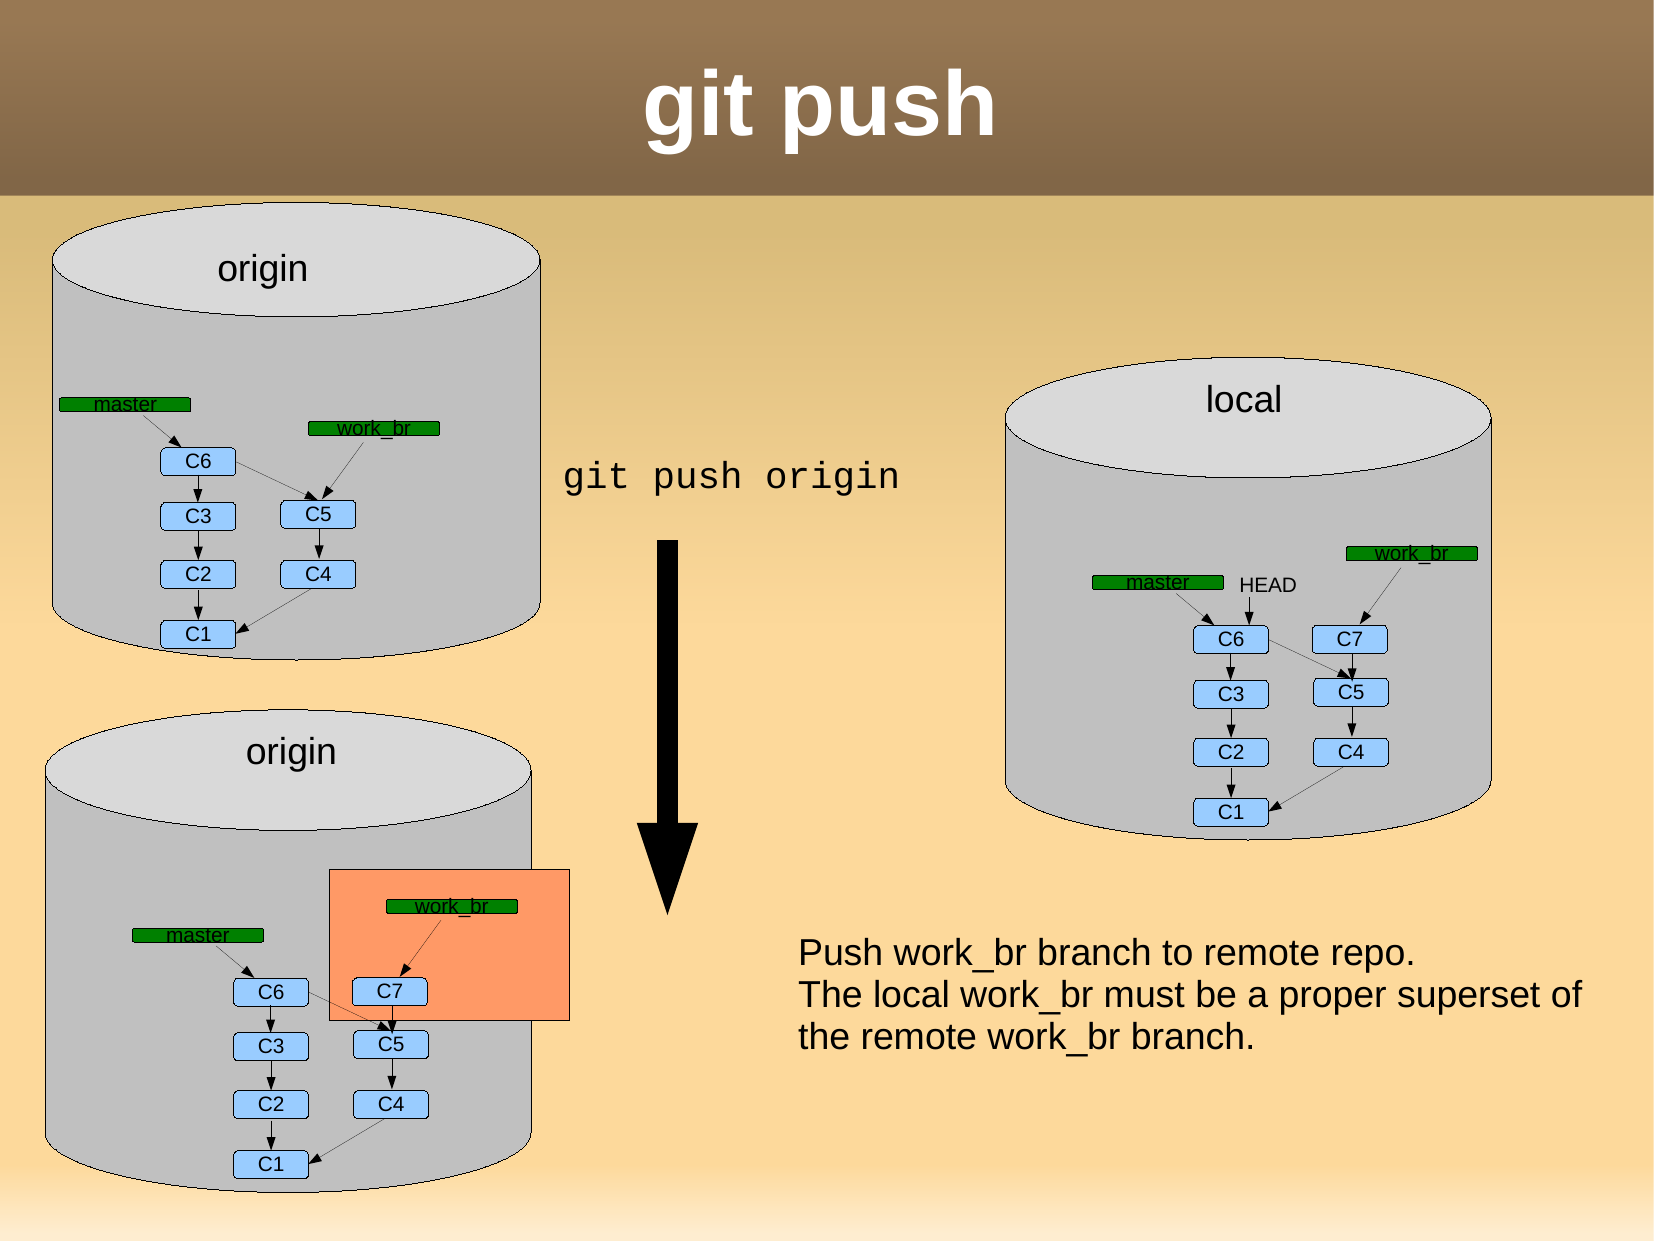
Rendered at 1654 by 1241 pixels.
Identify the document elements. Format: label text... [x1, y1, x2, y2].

text_box local [52, 202, 541, 317]
text_box [1005, 419, 1492, 841]
text_box C5 [353, 1030, 429, 1059]
text_box C6 [160, 447, 236, 476]
text_box origin [231, 723, 352, 781]
text_box C4 [1313, 738, 1389, 767]
text_box C5 [1313, 678, 1389, 707]
text_box local [1005, 357, 1492, 478]
text_box C6 [1193, 625, 1269, 654]
text_box C4 [353, 1090, 429, 1119]
text_box C4 [280, 560, 356, 589]
text_box HEAD [1224, 566, 1359, 605]
text_box C7 [1312, 625, 1388, 654]
text_box C1 [160, 620, 236, 649]
text_box C1 [233, 1150, 309, 1179]
text_box C3 [160, 502, 236, 531]
picture [0, 0, 1654, 1241]
text_box C5 [280, 500, 356, 529]
text_box work_br [1346, 546, 1478, 561]
text_box C1 [1193, 798, 1269, 827]
text_box C3 [233, 1032, 309, 1061]
text_box C3 [1193, 680, 1269, 709]
text_box C7 [352, 977, 428, 1006]
text_box C6 [233, 978, 309, 1007]
text_box [52, 260, 541, 661]
text_box C2 [160, 560, 236, 589]
text_box master [59, 397, 191, 412]
text_box master [1092, 575, 1224, 590]
text_box local [45, 709, 532, 831]
text_box C2 [1193, 738, 1269, 767]
text_box C2 [233, 1090, 309, 1119]
text_box origin [202, 240, 324, 297]
text_box work_br [386, 899, 518, 914]
text_box work_br [308, 421, 440, 436]
text_box [45, 771, 570, 1193]
text_box master [132, 928, 264, 943]
text_box Push work_br branch to remote repo. The local work_br must be a proper superset of the remote work_br branch. [783, 924, 1598, 1066]
text_box git push origin [547, 450, 916, 508]
title git push [76, 7, 1565, 200]
text_box local [1191, 370, 1298, 428]
